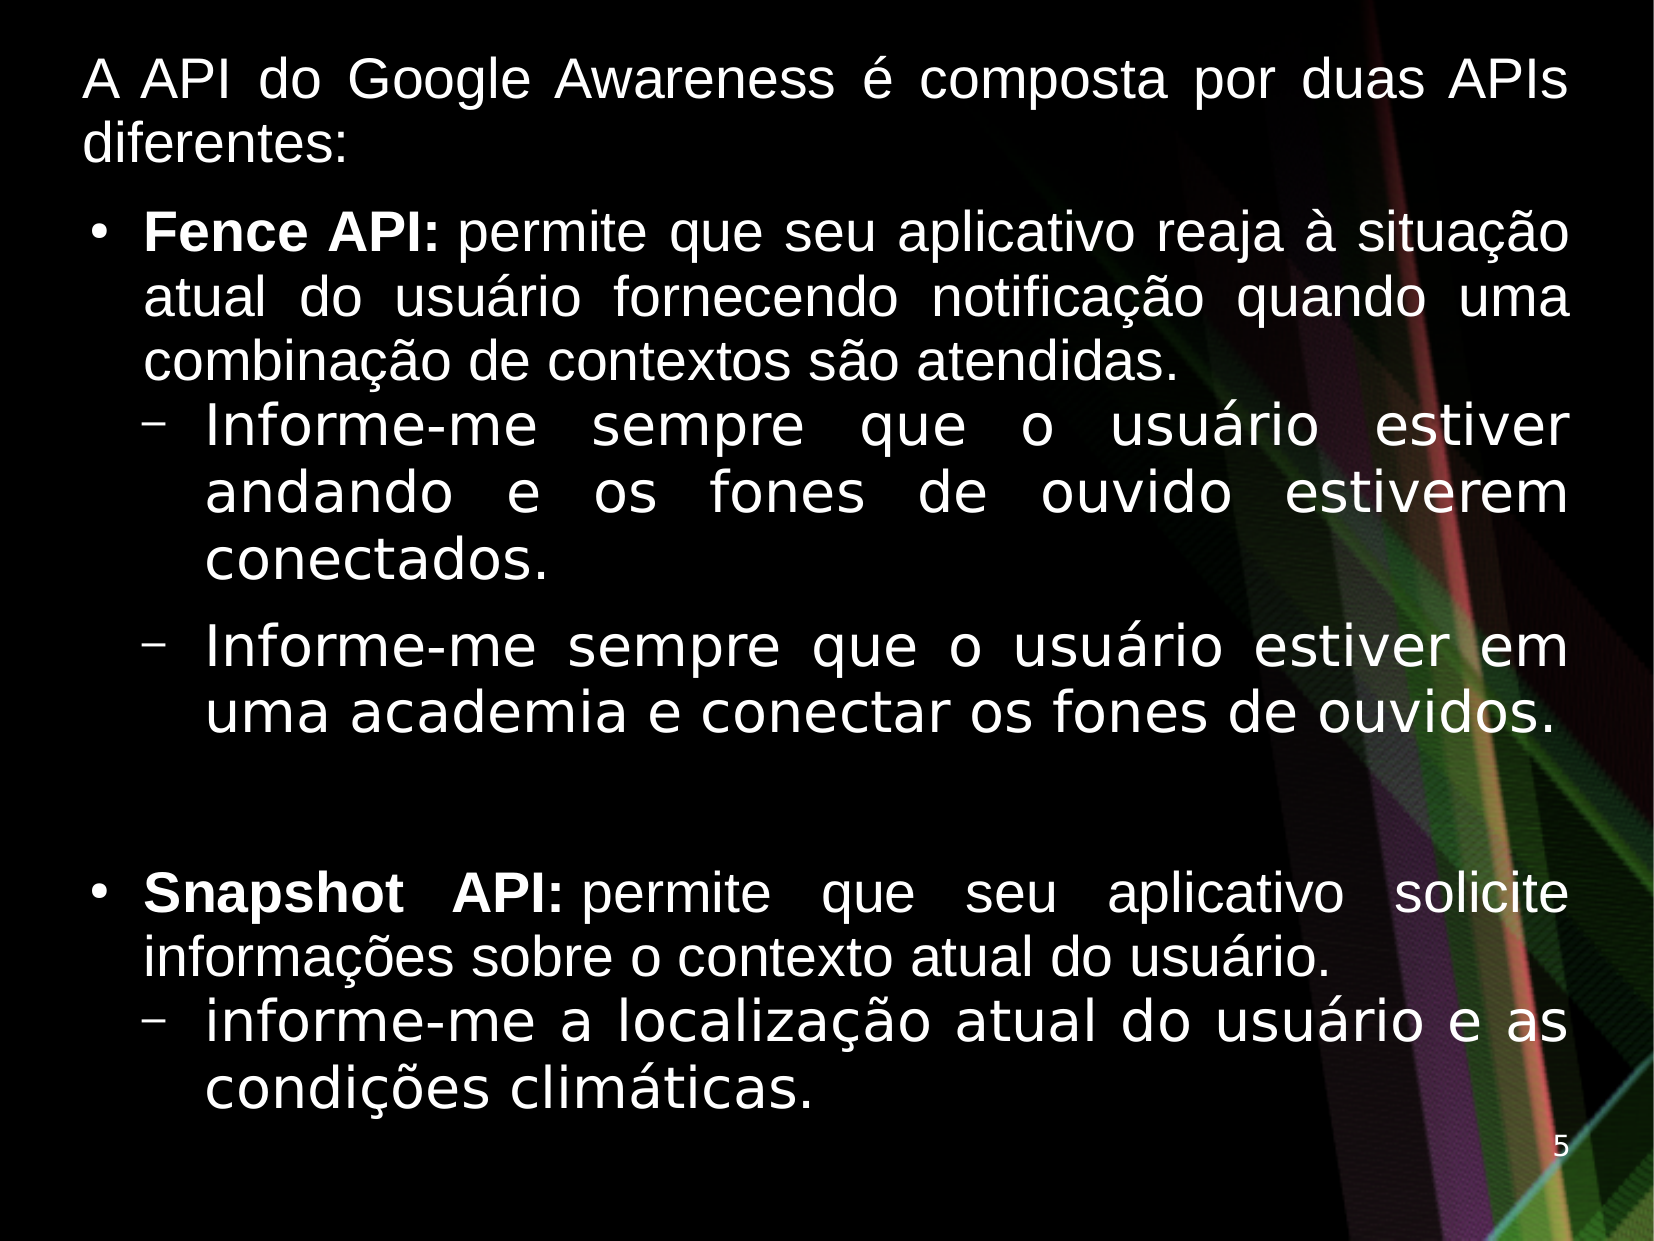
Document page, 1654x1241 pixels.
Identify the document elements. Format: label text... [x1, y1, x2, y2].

list A API do Google Awareness é composta por duas APIs diferentes: Fence API: permite que seu aplicativo reaja à situação atual do usuário fornecendo notificação quando uma combinação de contextos são atendidas. Informe-me sempre que o usuário estiver andando e os fones de ouvido estiverem conectados. Informe-me sempre que o usuário estiver em uma academia e conectar os fones de ouvidos. Snapshot API: permite que seu aplicativo solicite informações sobre o contexto atual do usuário. informe-me a localização atual do usuário e as condições climáticas. [82, 47, 1571, 1215]
picture [0, 0, 1654, 1241]
